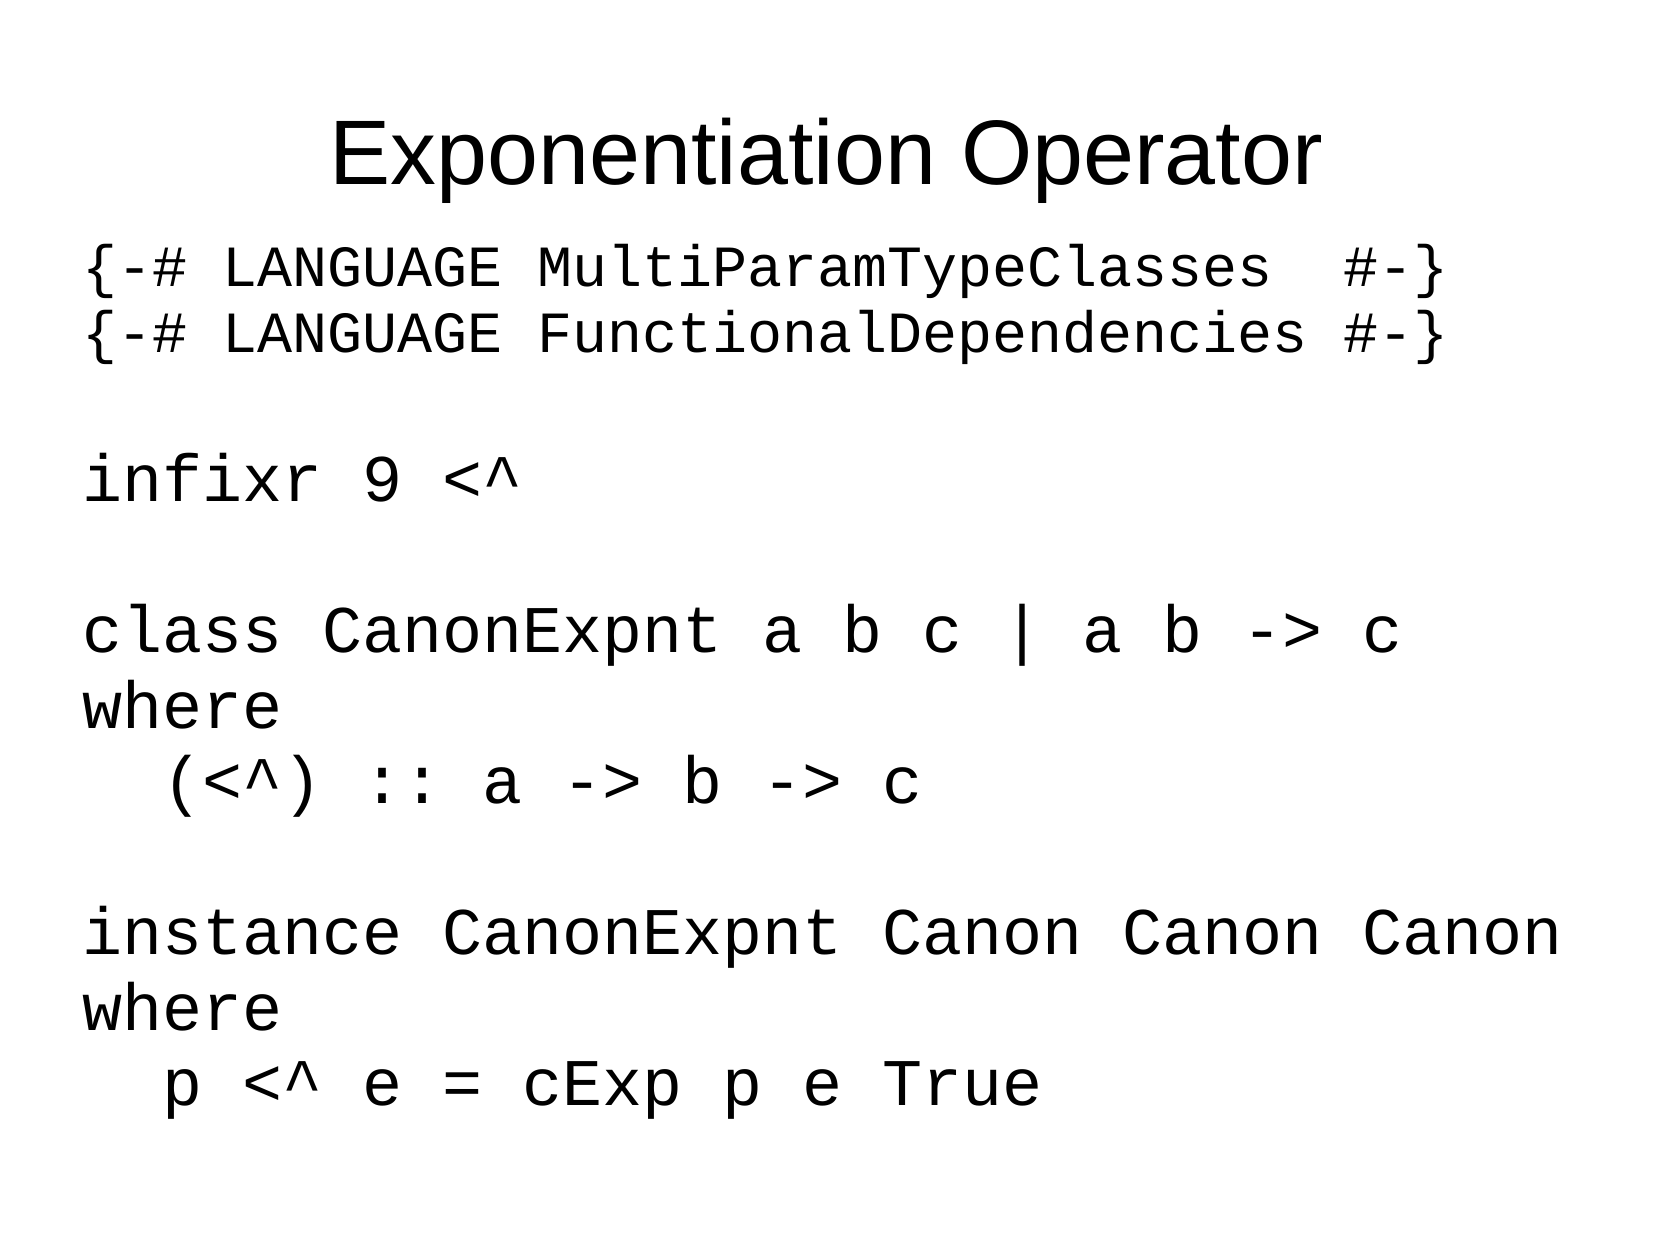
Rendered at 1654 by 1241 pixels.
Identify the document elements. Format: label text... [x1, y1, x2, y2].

title Exponentiation Operator [82, 49, 1571, 238]
subtitle {-# LANGUAGE MultiParamTypeClasses #-} {-# LANGUAGE FunctionalDependencies #-} infixr 9 <^ class CanonExpnt a b c | a b -> c where (<^) :: a -> b -> c instance CanonExpnt Canon Canon Canon where p <^ e = cExp p e True [82, 238, 1576, 1126]
